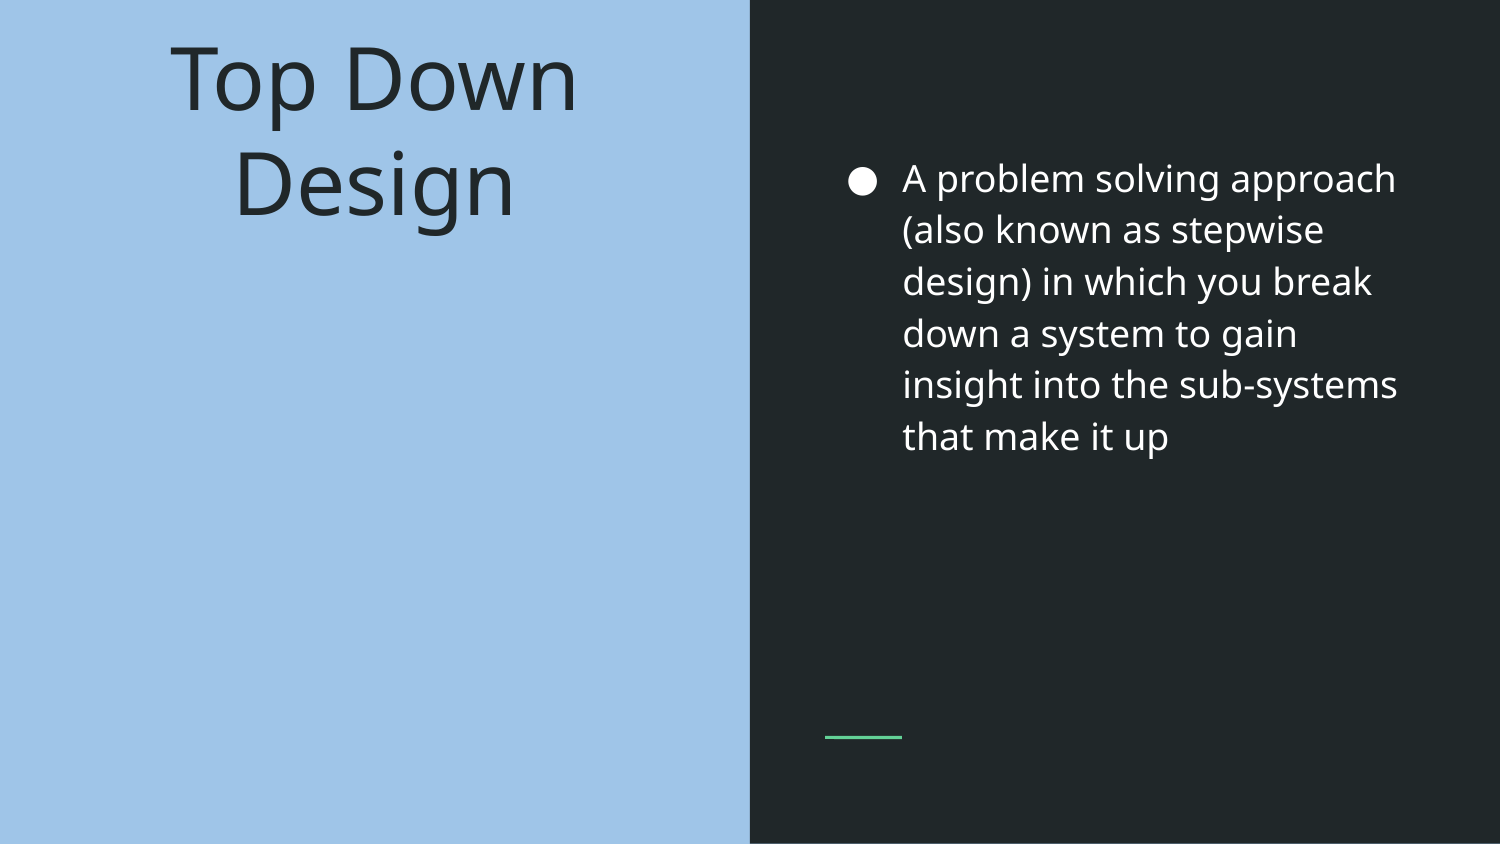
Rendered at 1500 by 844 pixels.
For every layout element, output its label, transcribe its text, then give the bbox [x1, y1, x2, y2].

list A problem solving approach (also known as stepwise design) in which you break down a system to gain insight into the sub-systems that make it up [812, 0, 1442, 607]
title Top Down Design [43, 0, 708, 248]
